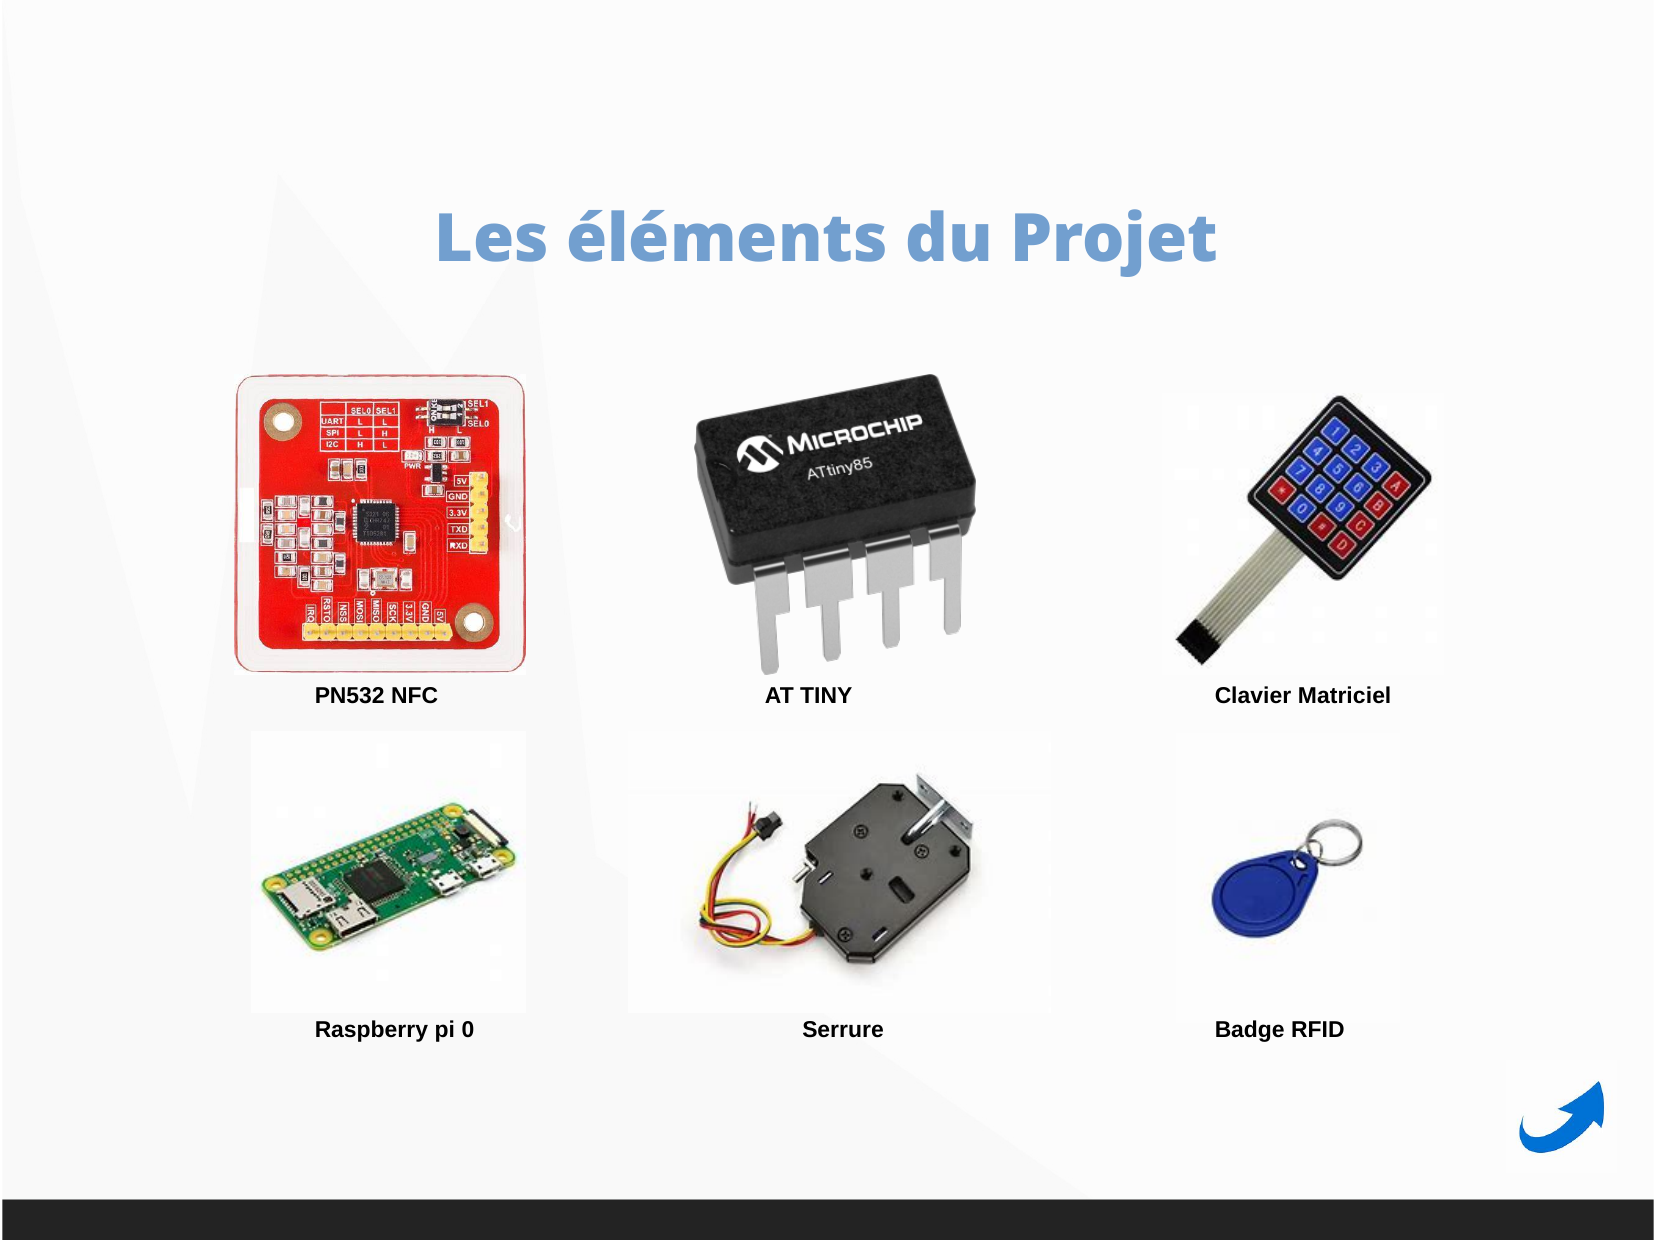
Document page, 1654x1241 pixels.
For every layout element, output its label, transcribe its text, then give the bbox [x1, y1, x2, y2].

text_box AT TINY [750, 675, 976, 716]
picture [2, 0, 1654, 1241]
title Les éléments du Projet [82, 132, 1571, 340]
text_box Serrure [787, 1009, 1013, 1051]
text_box Raspberry pi 0 [300, 1009, 526, 1051]
text_box Clavier Matriciel [1200, 675, 1426, 716]
text_box PN532 NFC [300, 675, 526, 716]
text_box Badge RFID [1200, 1009, 1426, 1051]
